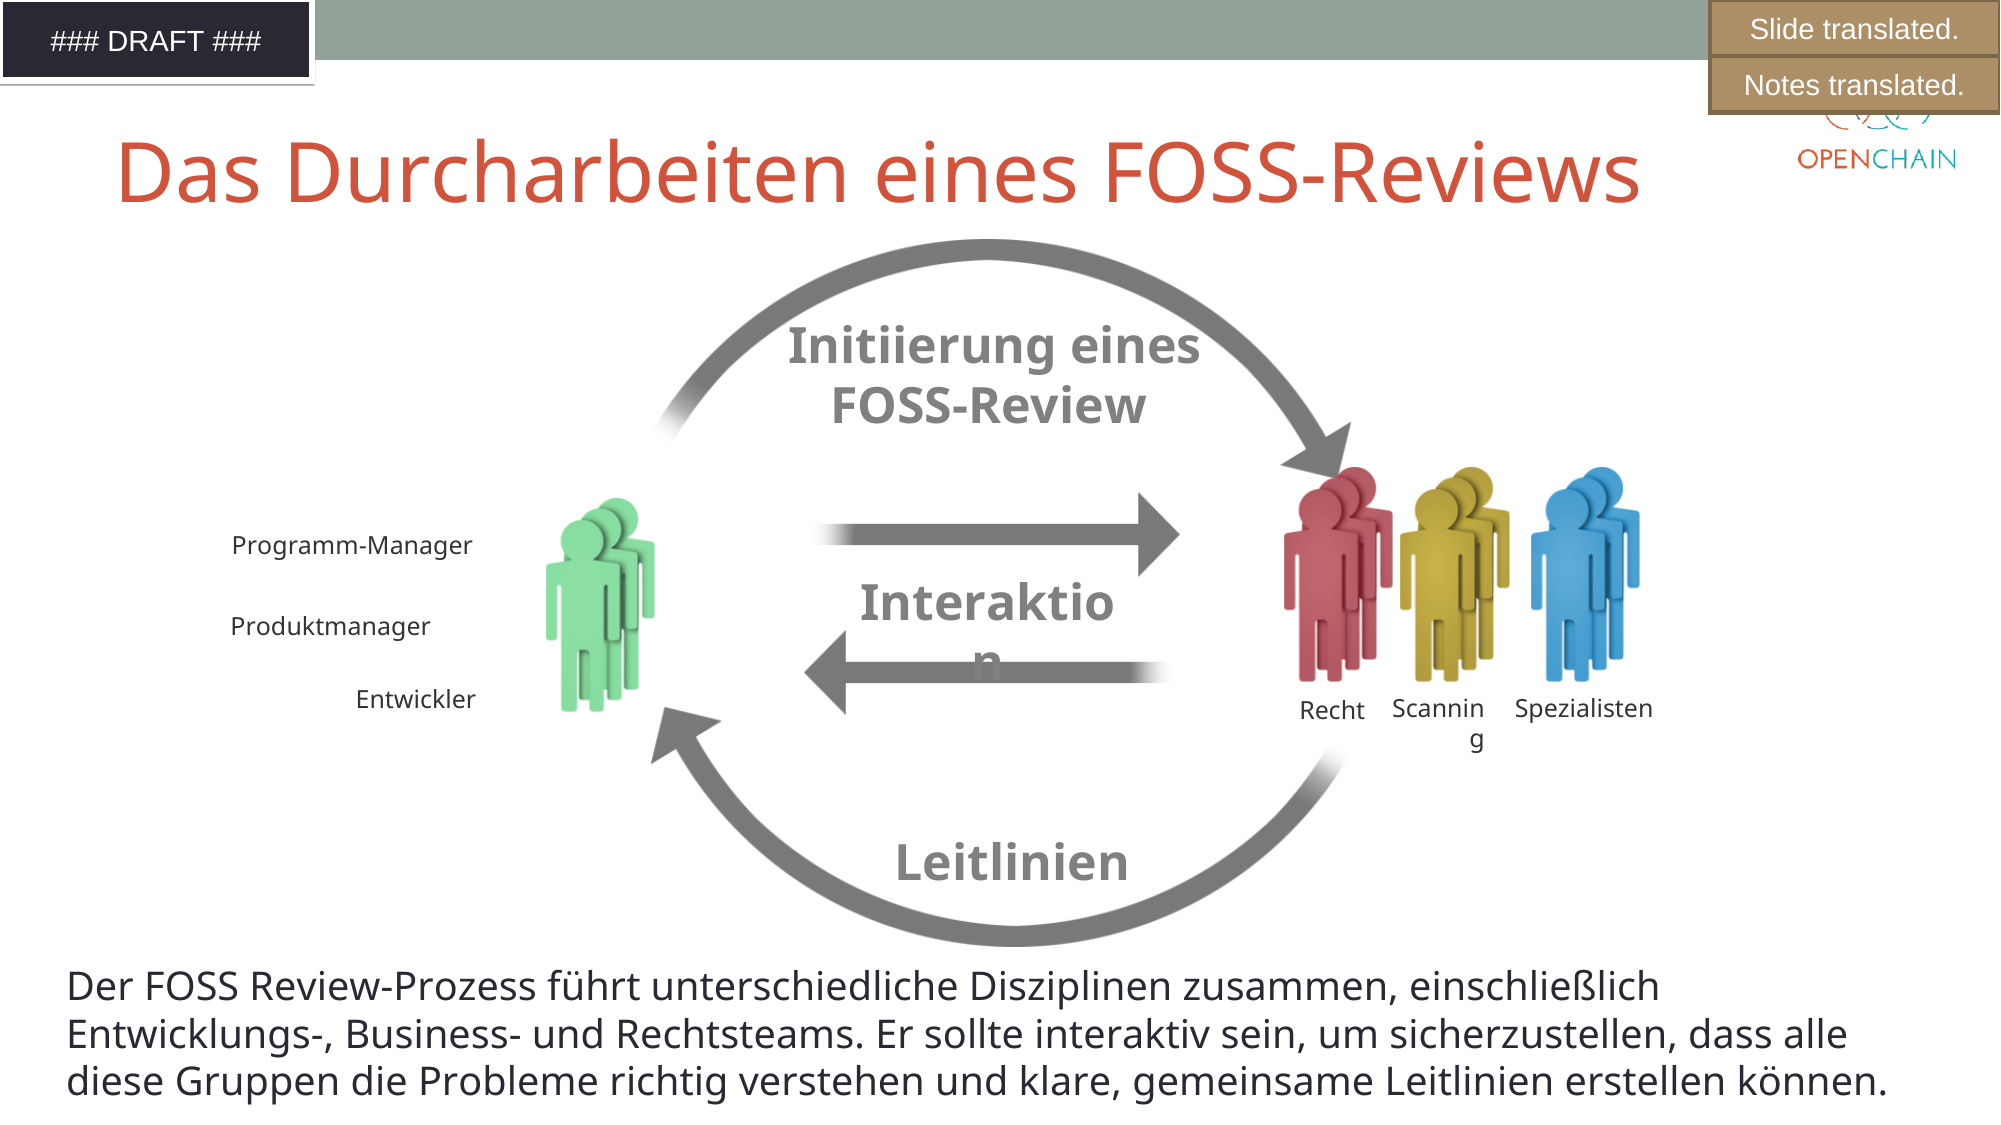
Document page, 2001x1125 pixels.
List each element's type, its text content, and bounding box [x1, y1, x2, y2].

picture [810, 493, 1180, 577]
text_box Notes translated. [1710, 56, 2000, 113]
text_box Scanning [1377, 685, 1499, 731]
text_box Initiierung eines FOSS-Review [750, 306, 1240, 443]
text_box Produktmanager [215, 603, 528, 649]
title Das Durcharbeiten eines FOSS-Reviews [99, 87, 1900, 251]
list Der FOSS Review-Prozess führt unterschiedliche Disziplinen zusammen, einschließlich Entwicklungs-, Business- und Rechtsteams. Er sollte interaktiv sein, um sicherzustellen, dass alle diese Gruppen die Probleme richtig verstehen und klare, gemeinsame Leitlinien erstellen können. [51, 953, 1925, 1125]
picture [546, 498, 1352, 947]
text_box Entwickler [340, 675, 528, 722]
text_box Slide translated. [1710, 0, 2000, 56]
picture [1531, 467, 1640, 682]
text_box Leitlinien [845, 823, 1180, 900]
picture [650, 239, 1393, 682]
text_box Interaktion [845, 562, 1131, 639]
text_box Recht [1284, 686, 1377, 730]
picture [1400, 467, 1510, 682]
text_box Spezialisten [1499, 685, 1682, 731]
text_box Programm-Manager [216, 522, 542, 568]
